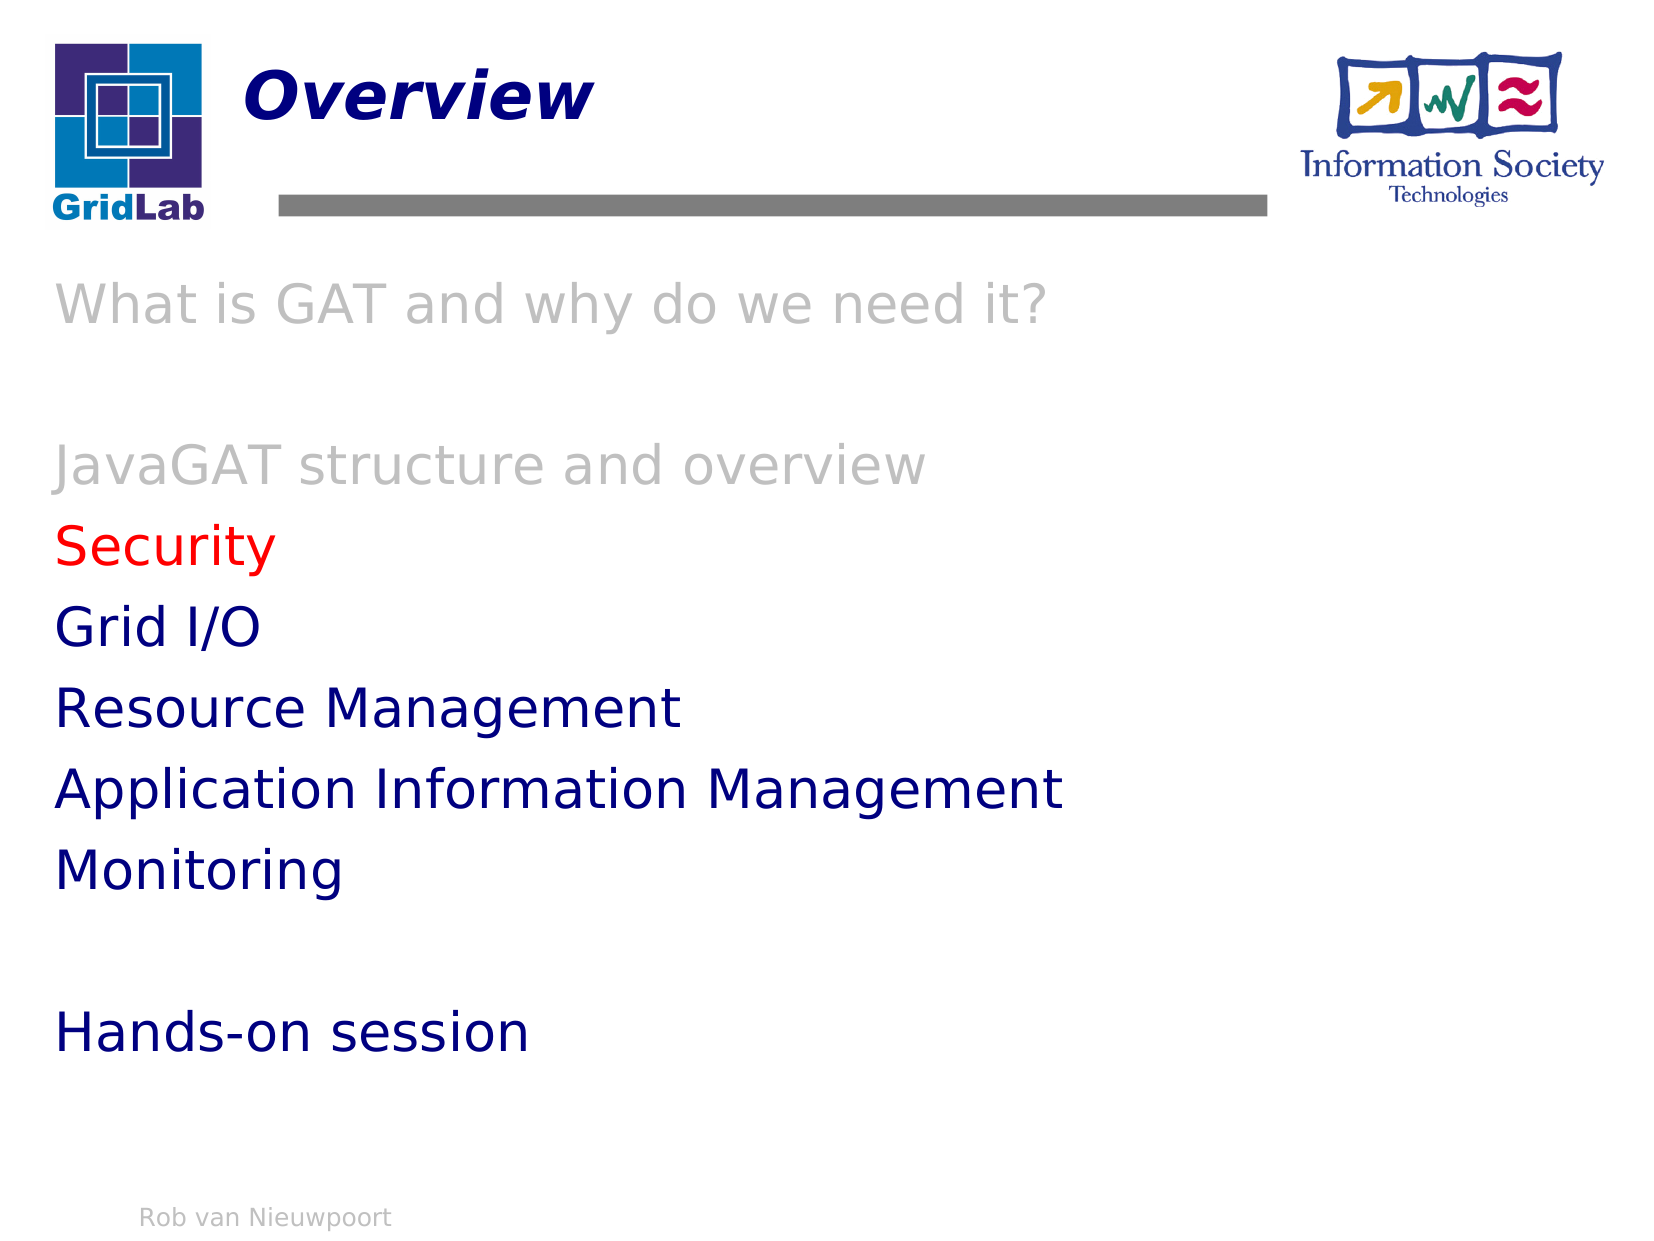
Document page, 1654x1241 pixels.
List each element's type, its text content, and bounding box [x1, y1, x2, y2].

list What is GAT and why do we need it? JavaGAT structure and overview Security Grid I/O Resource Management Application Information Management Monitoring Hands-on session [55, 268, 1599, 1060]
picture [45, 34, 211, 230]
picture [1293, 34, 1611, 214]
title Overview [243, 0, 1280, 187]
